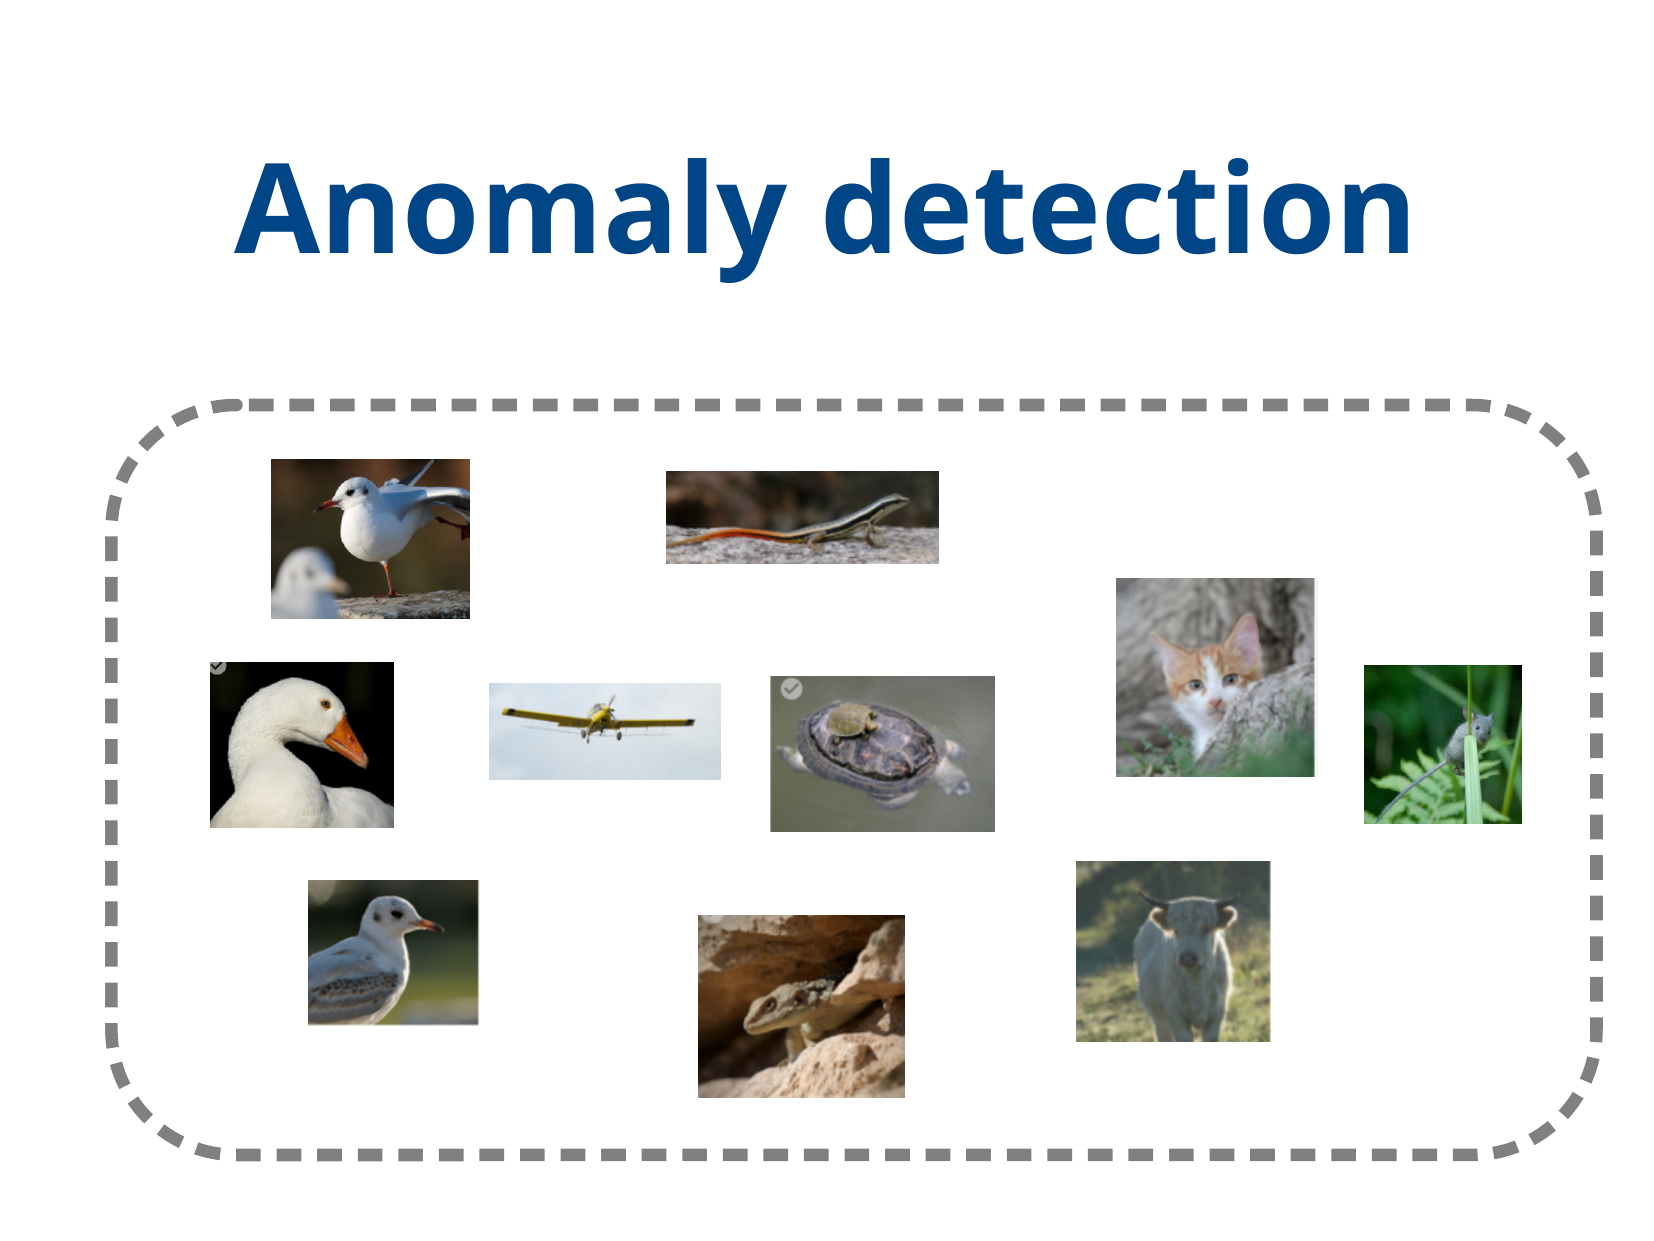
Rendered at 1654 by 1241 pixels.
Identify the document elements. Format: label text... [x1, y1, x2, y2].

picture [210, 662, 394, 828]
picture [271, 459, 470, 619]
picture [666, 471, 939, 564]
text_box [111, 405, 1597, 1156]
picture [489, 683, 721, 781]
picture [698, 915, 905, 1098]
picture [770, 676, 995, 832]
picture [1116, 578, 1318, 777]
title Anomaly detection [82, 49, 1571, 360]
picture [1076, 861, 1284, 1042]
picture [1364, 665, 1522, 824]
picture [308, 880, 481, 1026]
